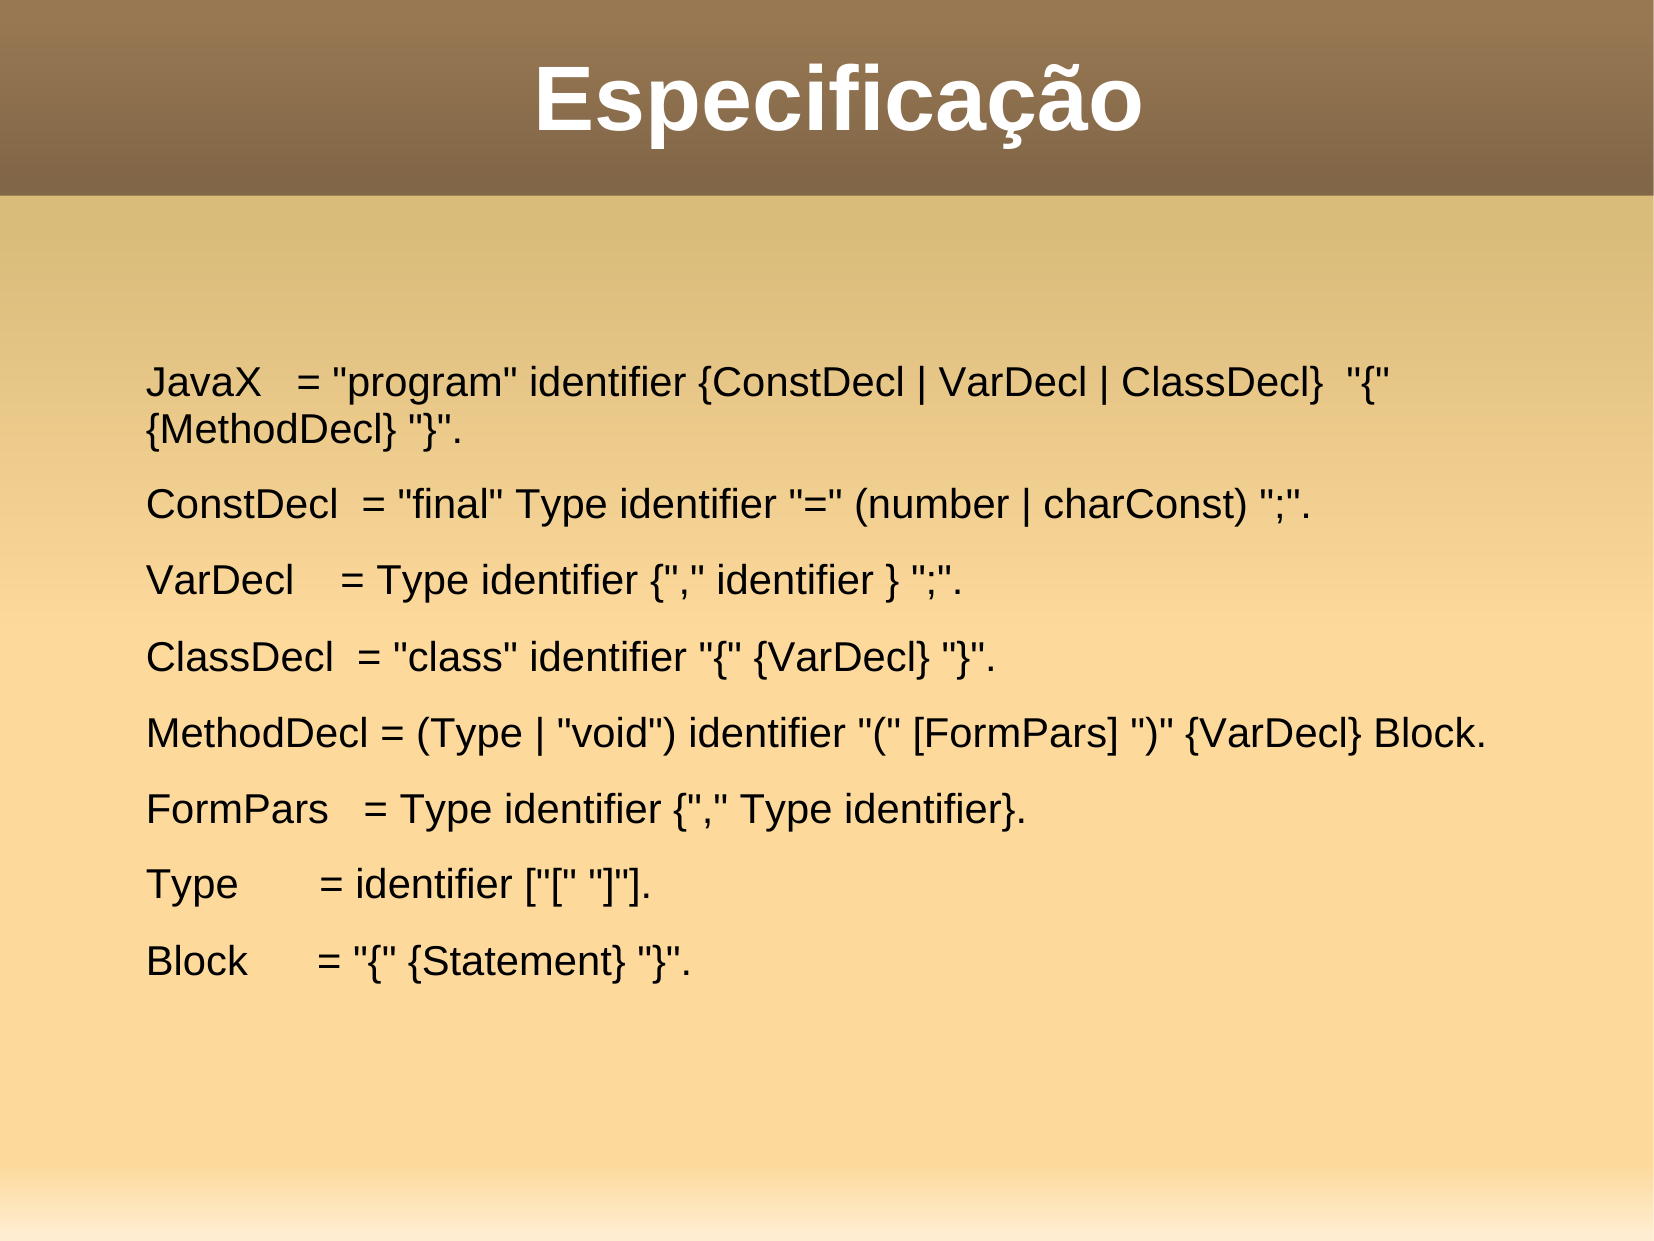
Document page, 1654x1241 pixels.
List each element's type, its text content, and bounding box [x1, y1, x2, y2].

text_box Especificação [187, 47, 1492, 151]
list JavaX = "program" identifier {ConstDecl | VarDecl | ClassDecl} "{" {MethodDecl} "}". ConstDecl = "final" Type identifier "=" (number | charConst) ";". VarDecl = Type identifier {"," identifier } ";". ClassDecl = "class" identifier "{" {VarDecl} "}". MethodDecl = (Type | "void") identifier "(" [FormPars] ")" {VarDecl} Block. FormPars = Type identifier {"," Type identifier}. Type = identifier ["[" "]"]. Block = "{" {Statement} "}". [75, 358, 1564, 1163]
picture [0, 0, 1654, 1241]
